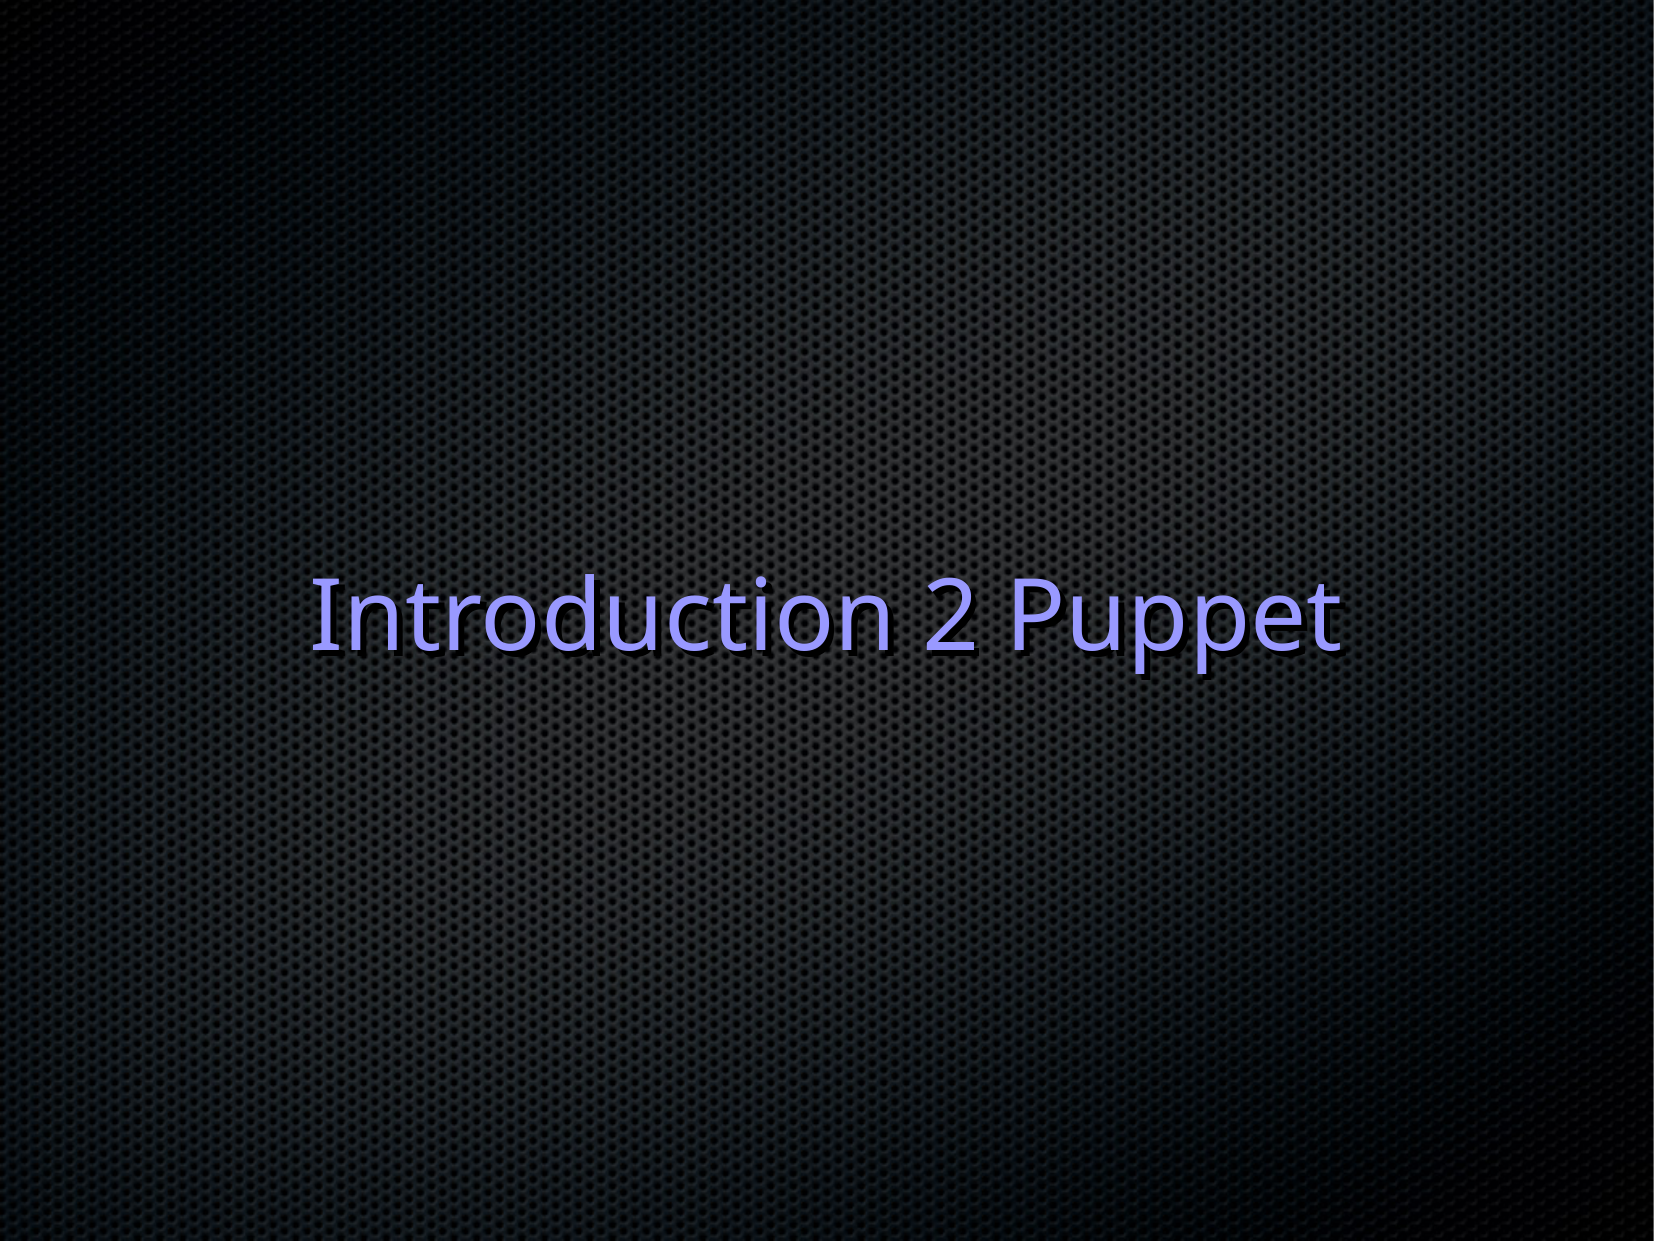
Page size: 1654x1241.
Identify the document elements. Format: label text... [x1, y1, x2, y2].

picture [0, 0, 1654, 1241]
subtitle Introduction 2 Puppet [100, 32, 1554, 1191]
